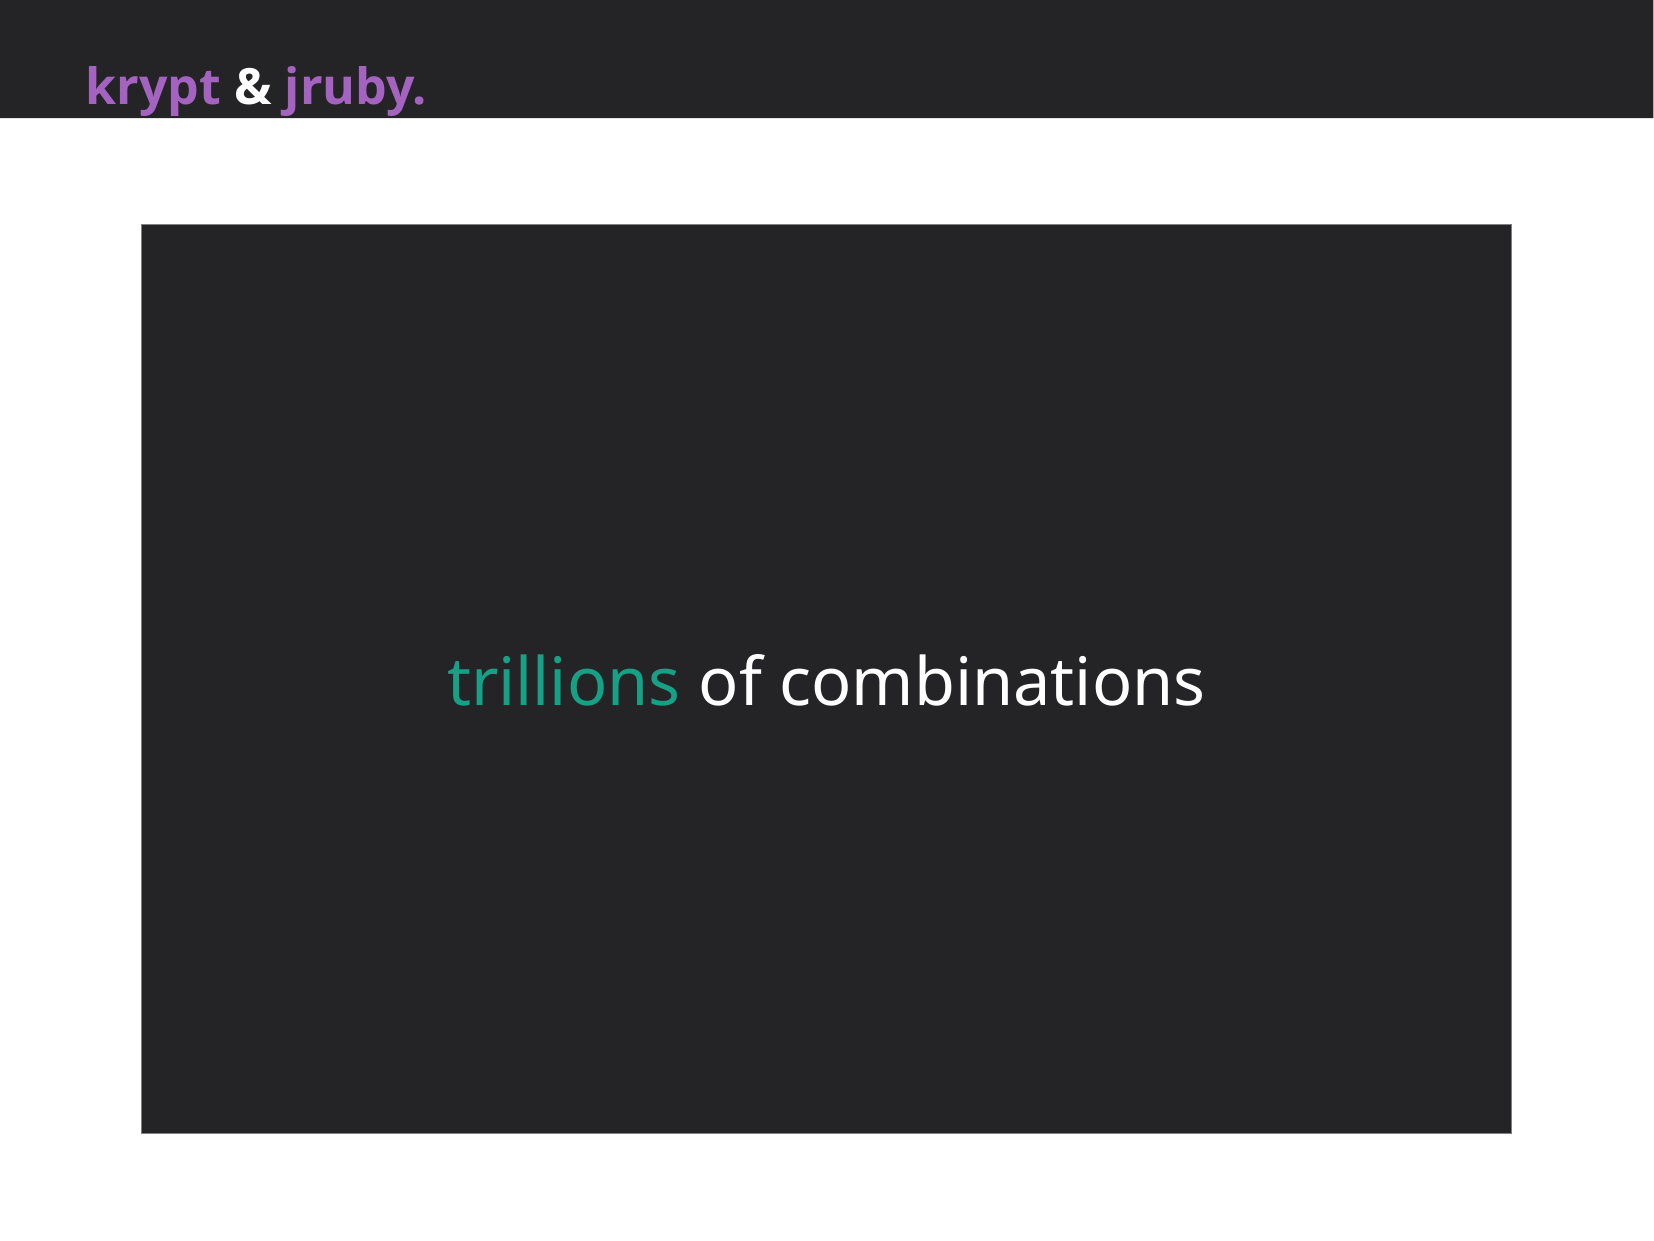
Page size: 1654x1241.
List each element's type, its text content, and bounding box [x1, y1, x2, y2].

text_box krypt & jruby. [70, 43, 1359, 119]
text_box [0, 0, 1654, 119]
text_box trillions of combinations [141, 224, 1512, 1134]
